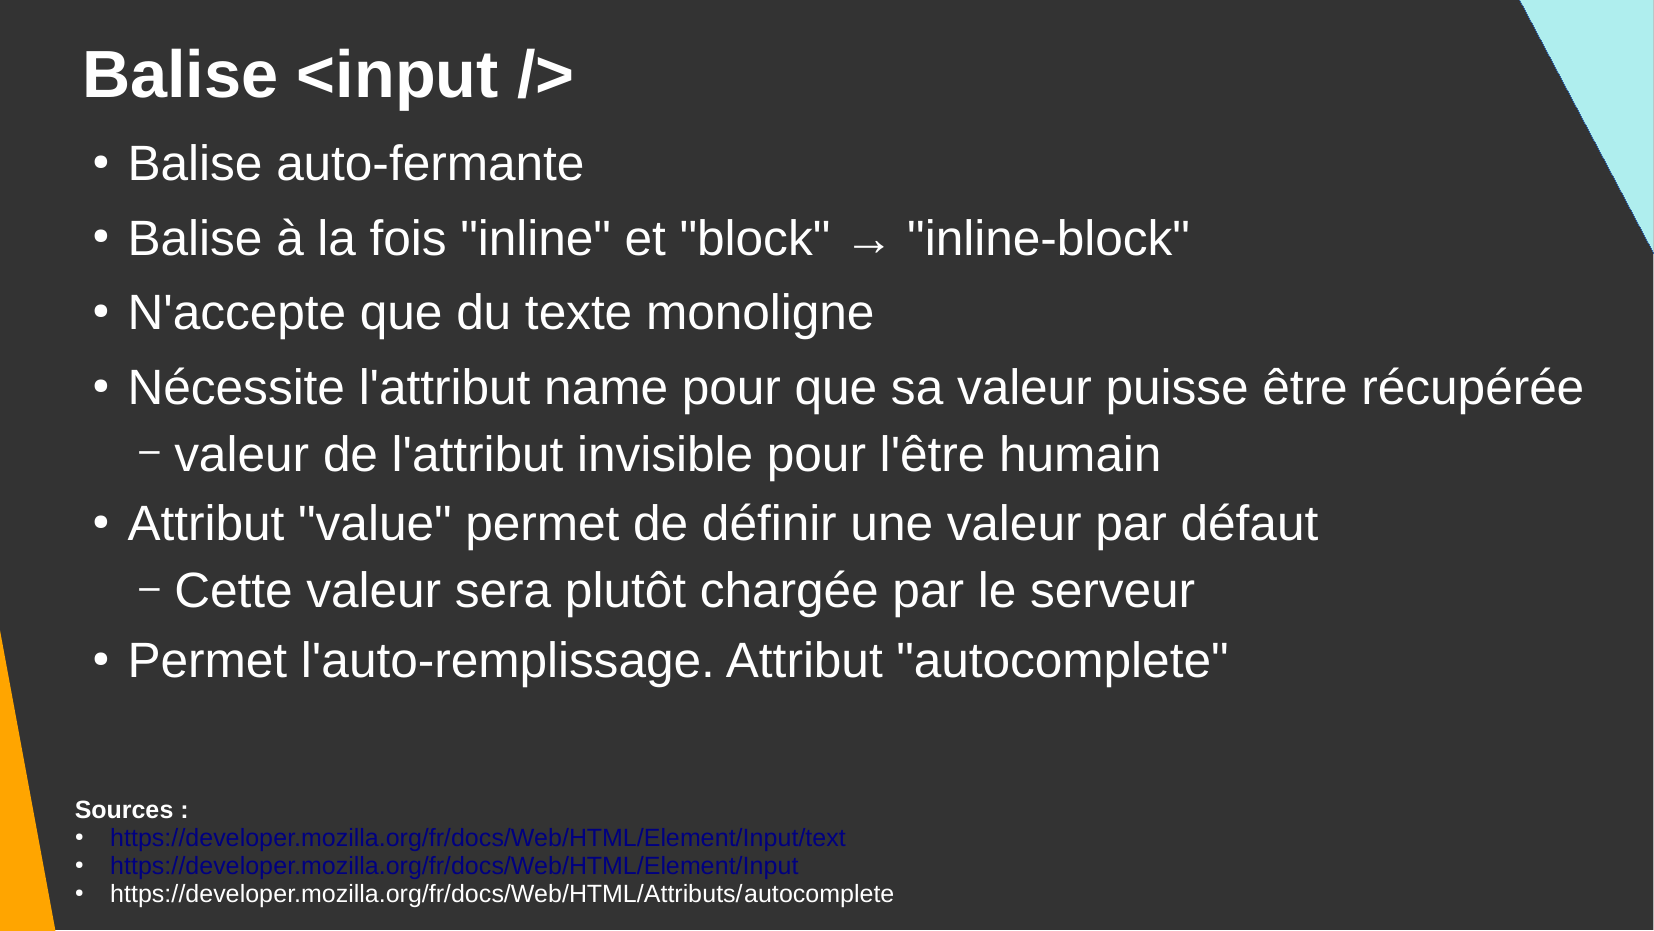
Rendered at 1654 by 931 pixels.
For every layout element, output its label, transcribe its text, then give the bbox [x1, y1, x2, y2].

list Balise auto-fermante Balise à la fois "inline" et "block" → "inline-block" N'accepte que du texte monoligne Nécessite l'attribut name pour que sa valeur puisse être récupérée valeur de l'attribut invisible pour l'être humain Attribut "value" permet de définir une valeur par défaut Cette valeur sera plutôt chargée par le serveur Permet l'auto-remplissage. Attribut "autocomplete" [80, 135, 1605, 753]
text_box Sources : https://developer.mozilla.org/fr/docs/Web/HTML/Element/Input/text https://developer.mozilla.org/fr/docs/Web/HTML/Element/Input https://developer.mozilla.org/fr/docs/Web/HTML/Attributs/autocomplete [60, 788, 1546, 931]
text_box [0, 630, 56, 931]
title Balise <input /> [82, 37, 1571, 114]
text_box [1519, 0, 1654, 254]
